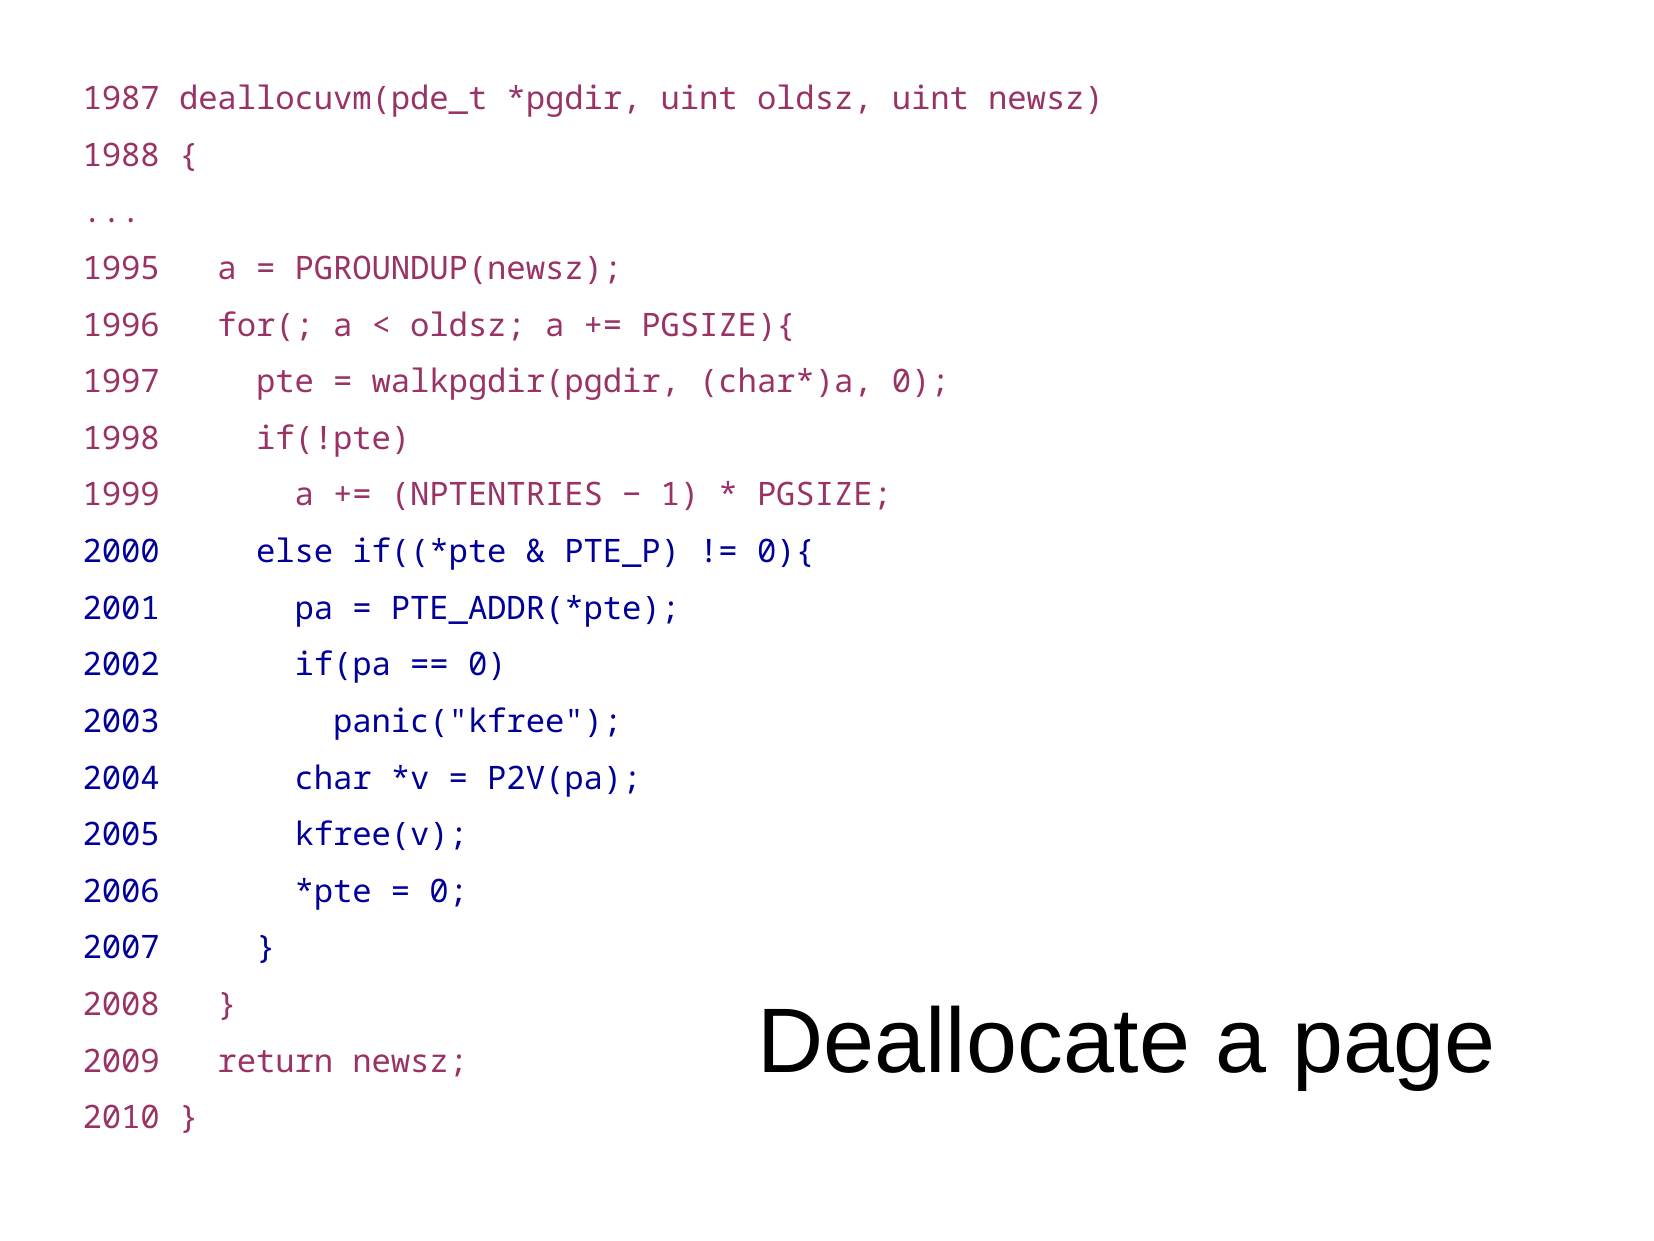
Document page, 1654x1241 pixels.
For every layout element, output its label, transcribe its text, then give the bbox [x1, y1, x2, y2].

list 1987 deallocuvm(pde_t *pgdir, uint oldsz, uint newsz) 1988 { ... 1995 a = PGROUNDUP(newsz); 1996 for(; a < oldsz; a += PGSIZE){ 1997 pte = walkpgdir(pgdir, (char*)a, 0); 1998 if(!pte) 1999 a += (NPTENTRIES − 1) * PGSIZE; 2000 else if((*pte & PTE_P) != 0){ 2001 pa = PTE_ADDR(*pte); 2002 if(pa == 0) 2003 panic("kfree"); 2004 char *v = P2V(pa); 2005 kfree(v); 2006 *pte = 0; 2007 } 2008 } 2009 return newsz; 2010 } [82, 75, 1571, 1163]
title Deallocate a page [679, 937, 1576, 1145]
